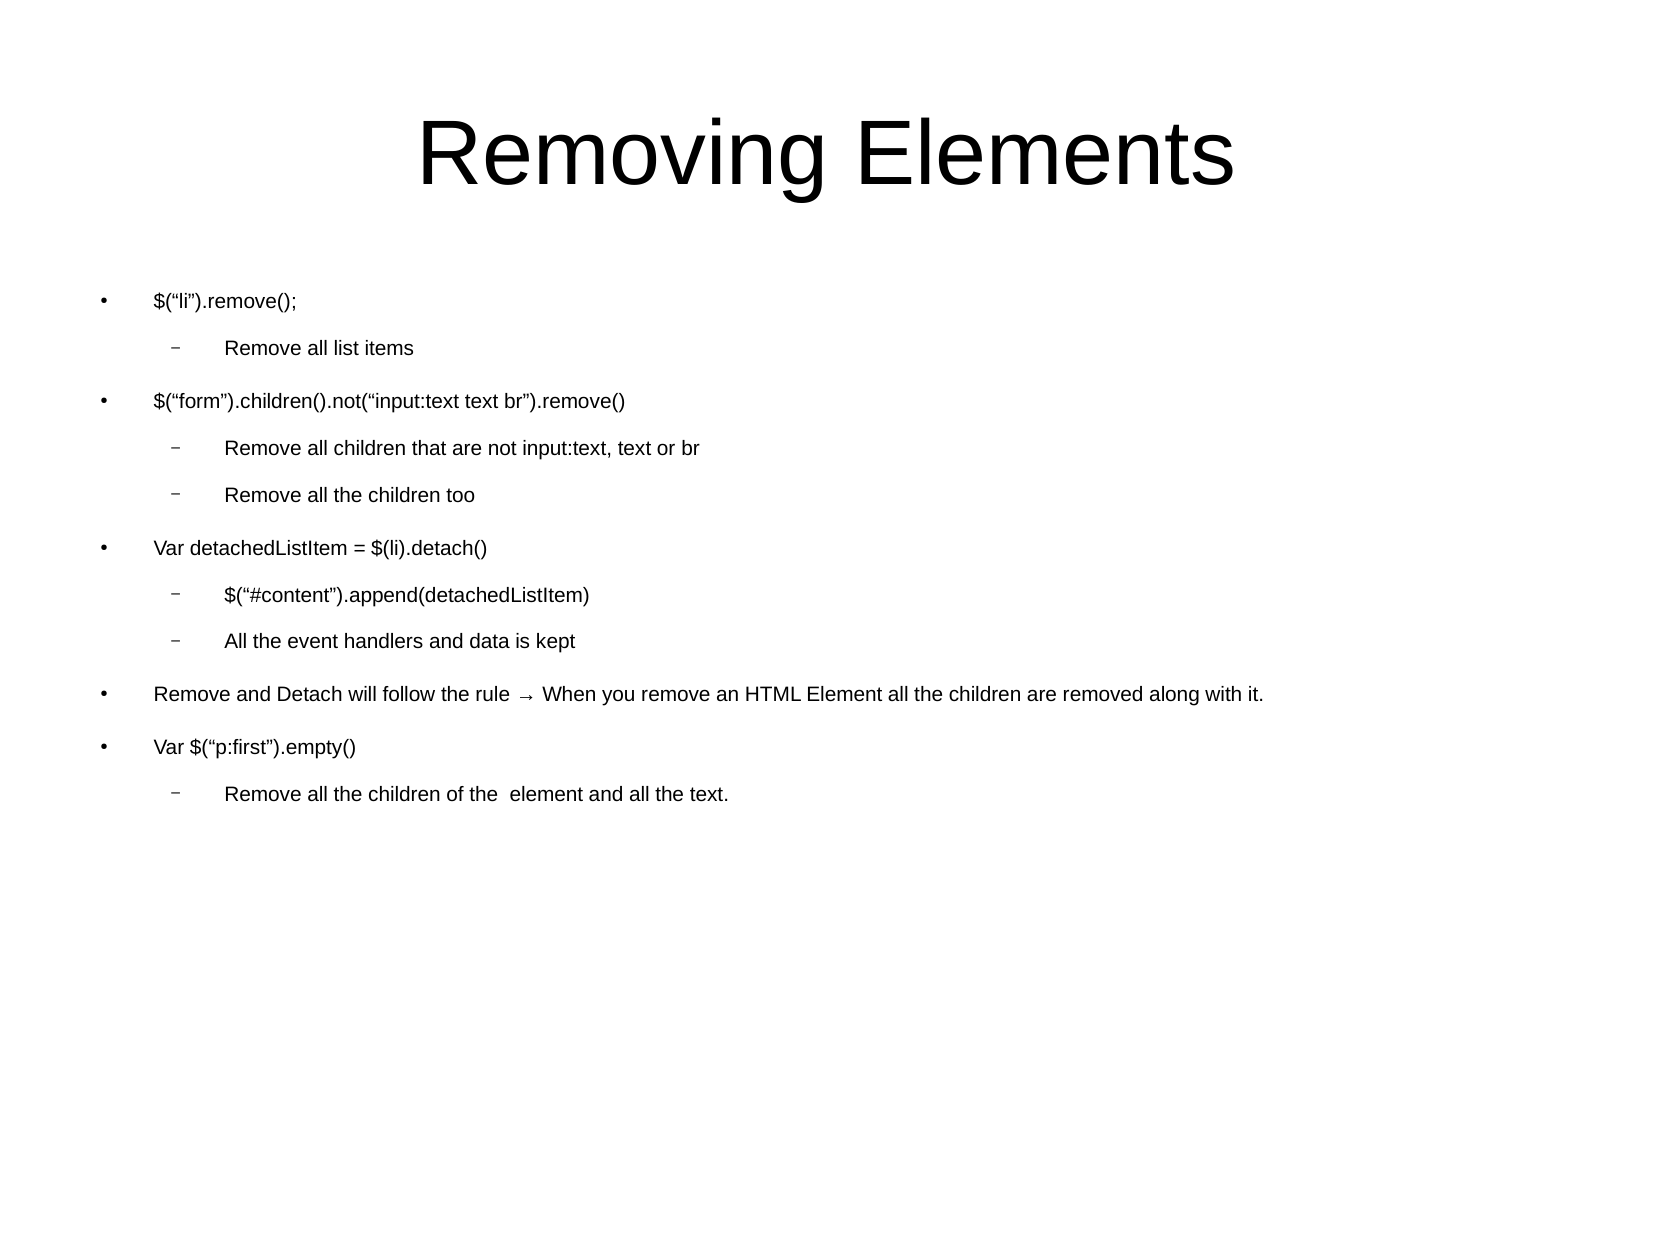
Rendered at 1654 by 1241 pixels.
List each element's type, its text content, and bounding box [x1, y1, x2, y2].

list $(“li”).remove(); Remove all list items $(“form”).children().not(“input:text text br”).remove() Remove all children that are not input:text, text or br Remove all the children too Var detachedListItem = $(li).detach() $(“#content”).append(detachedListItem) All the event handlers and data is kept Remove and Detach will follow the rule → When you remove an HTML Element all the children are removed along with it. Var $(“p:first”).empty() Remove all the children of the element and all the text. [82, 290, 1571, 1010]
title Removing Elements [82, 49, 1571, 257]
